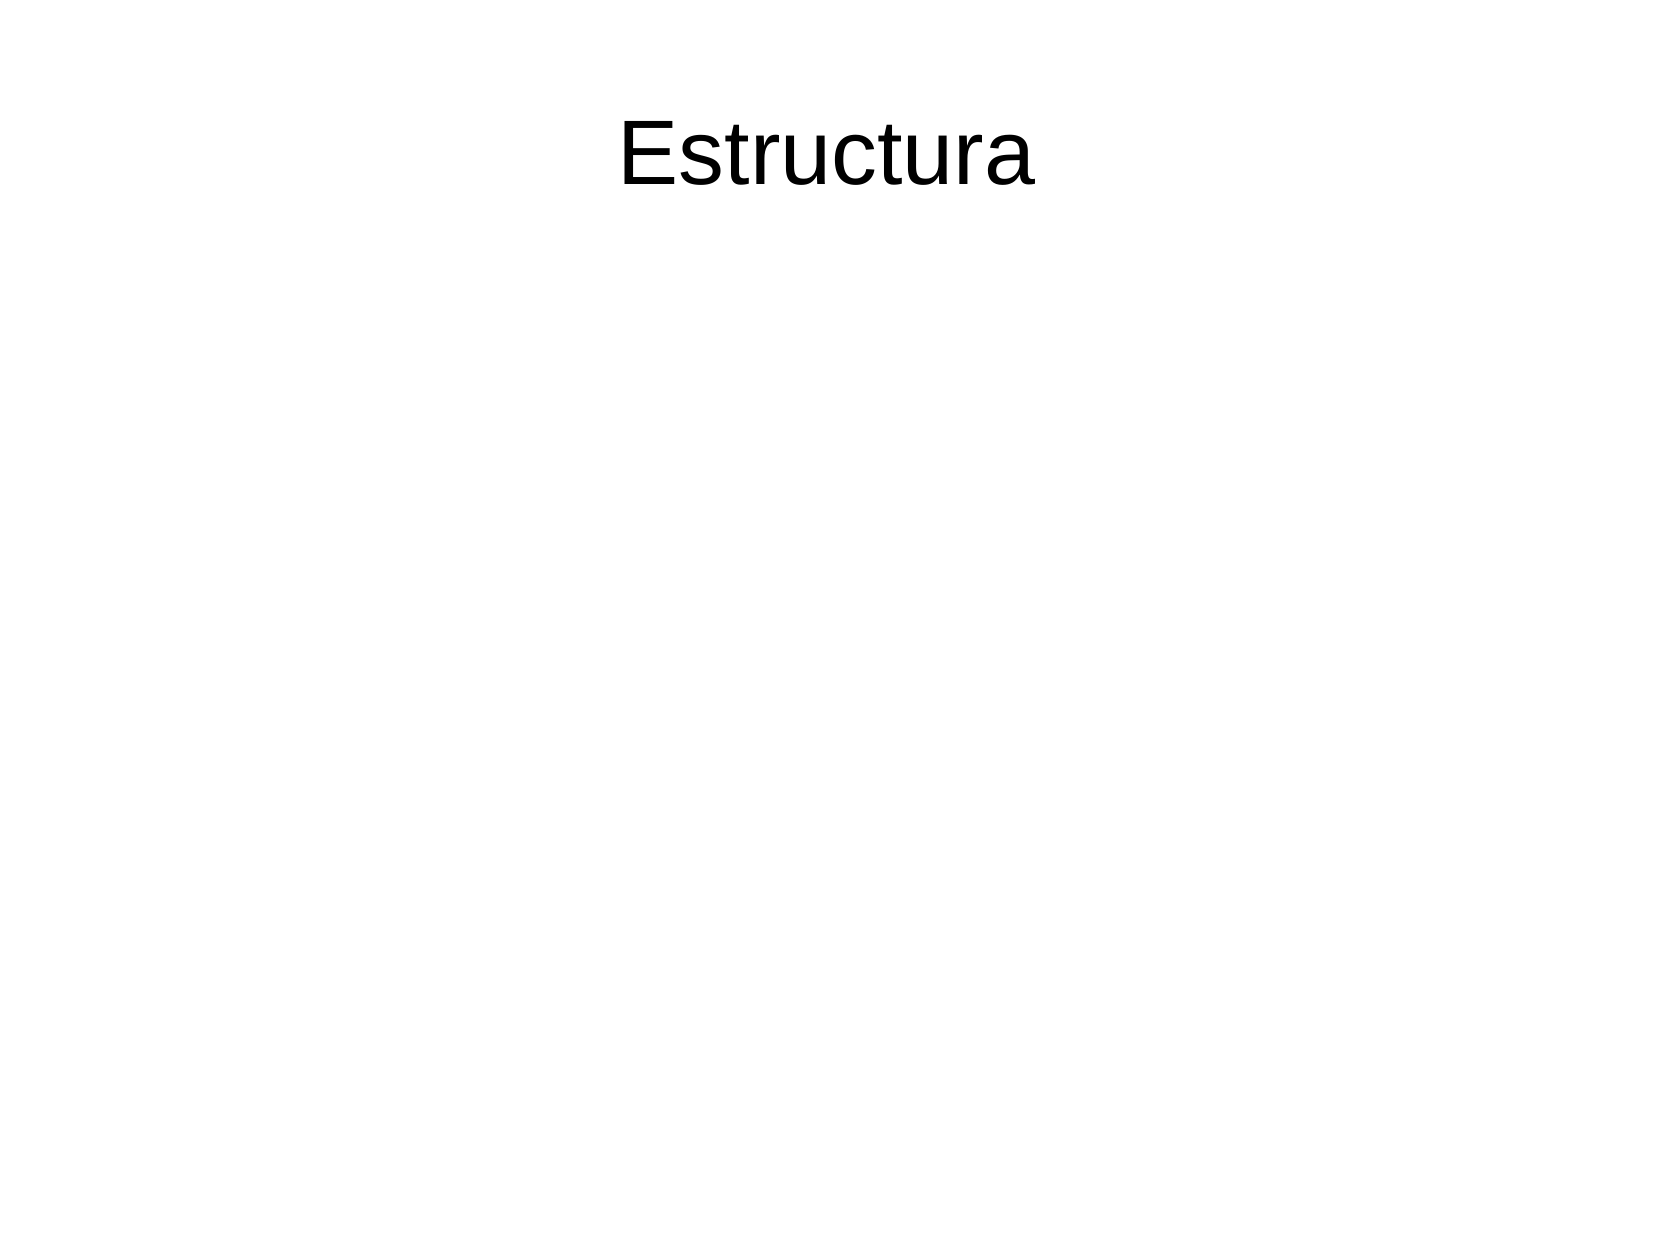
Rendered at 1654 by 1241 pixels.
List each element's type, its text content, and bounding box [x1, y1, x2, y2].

title Estructura [82, 49, 1571, 257]
